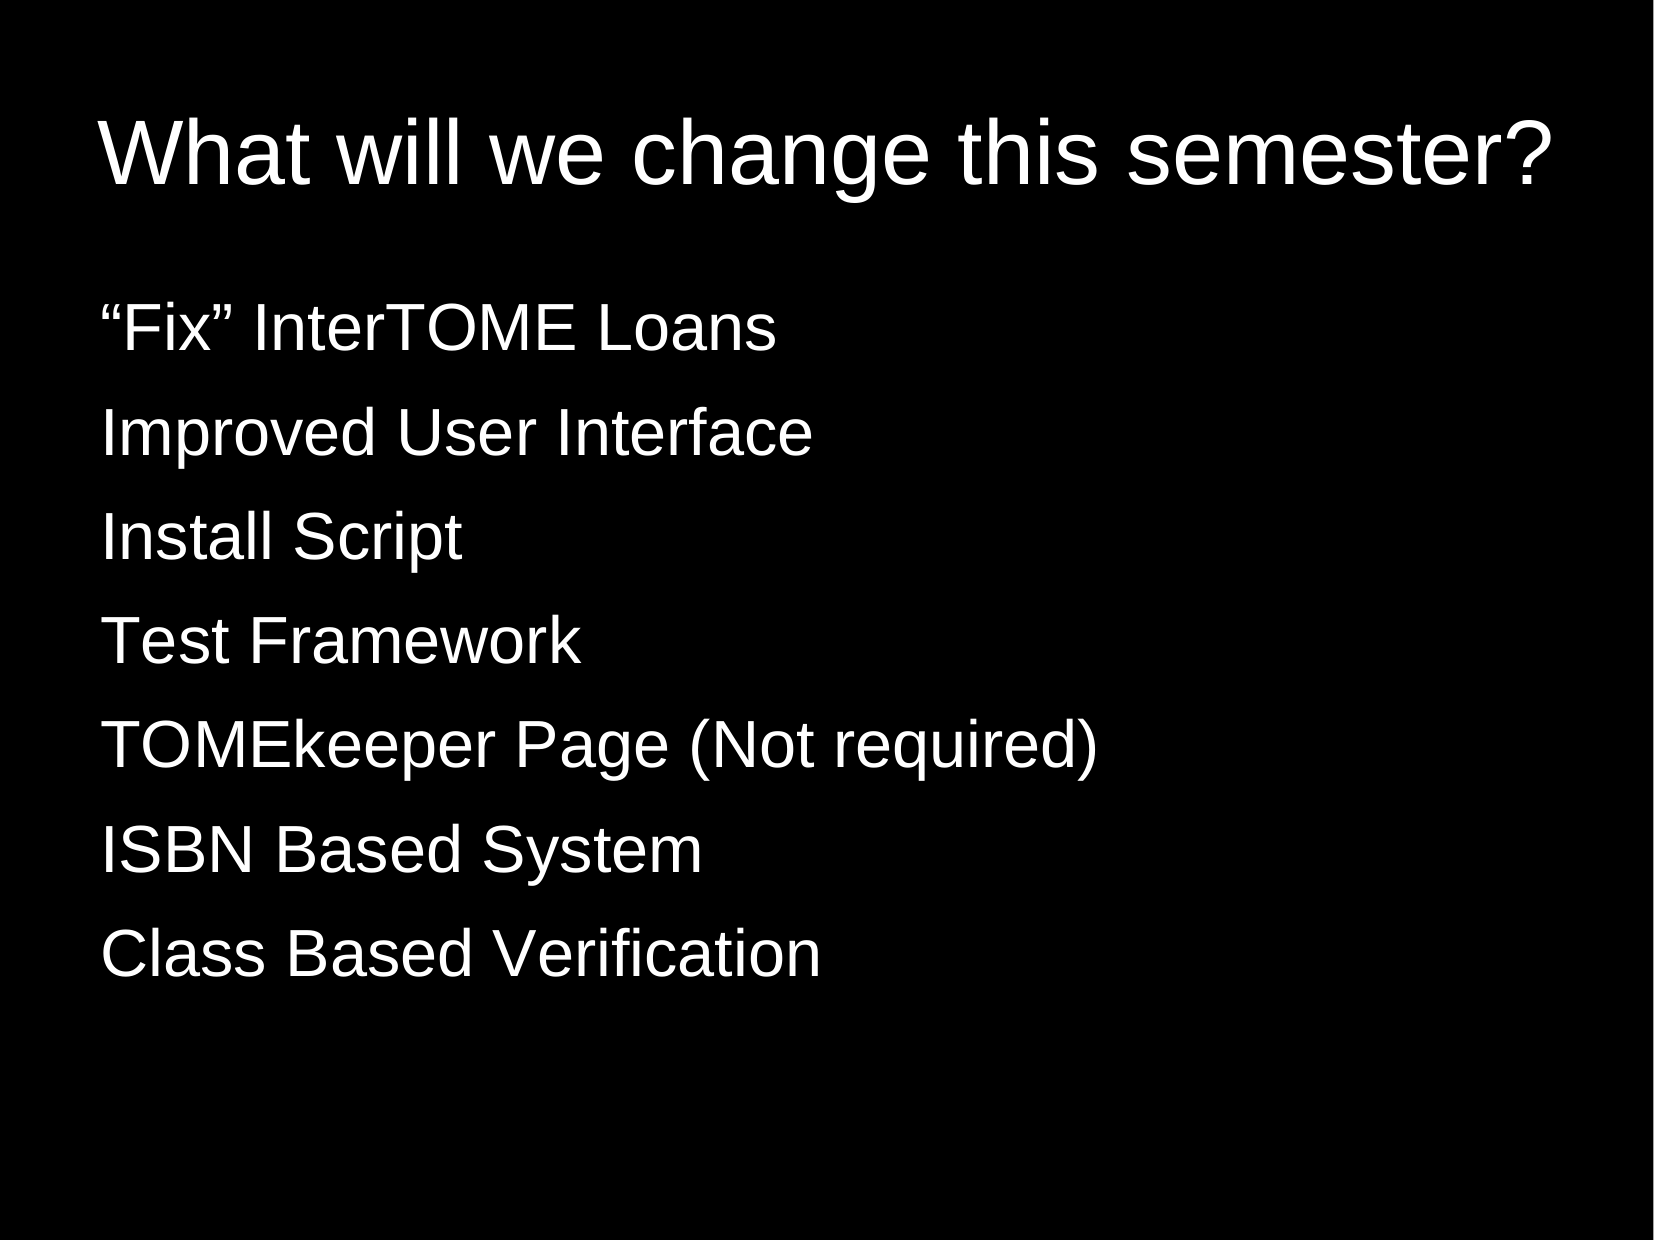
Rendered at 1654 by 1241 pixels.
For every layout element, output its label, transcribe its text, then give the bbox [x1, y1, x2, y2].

list “Fix” InterTOME Loans Improved User Interface Install Script Test Framework TOMEkeeper Page (Not required) ISBN Based System Class Based Verification [82, 290, 1571, 1109]
title What will we change this semester? [82, 49, 1571, 257]
